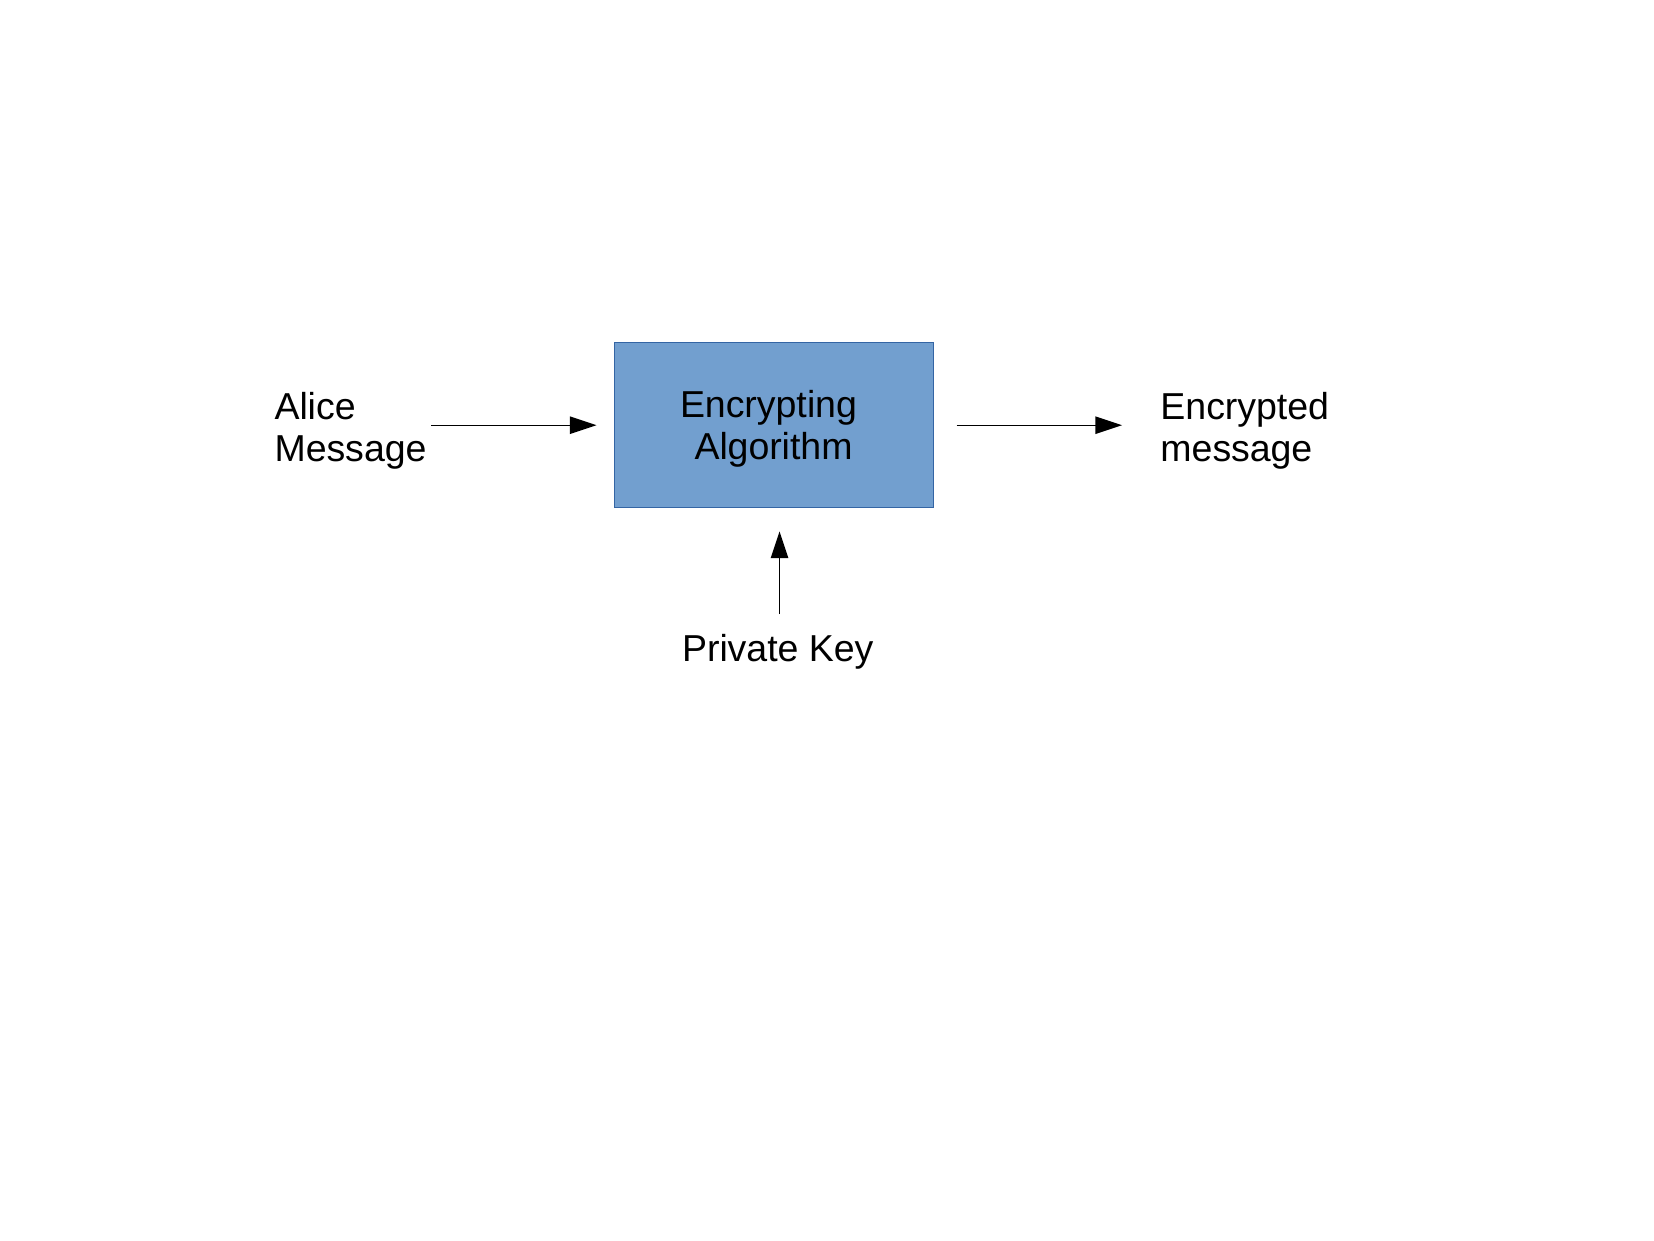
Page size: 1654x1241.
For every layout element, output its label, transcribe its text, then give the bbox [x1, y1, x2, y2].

text_box Encrypted message [1145, 377, 1347, 477]
text_box Alice Message [259, 377, 461, 477]
text_box Encrypting Algorithm [614, 342, 934, 508]
text_box Private Key [667, 620, 910, 677]
